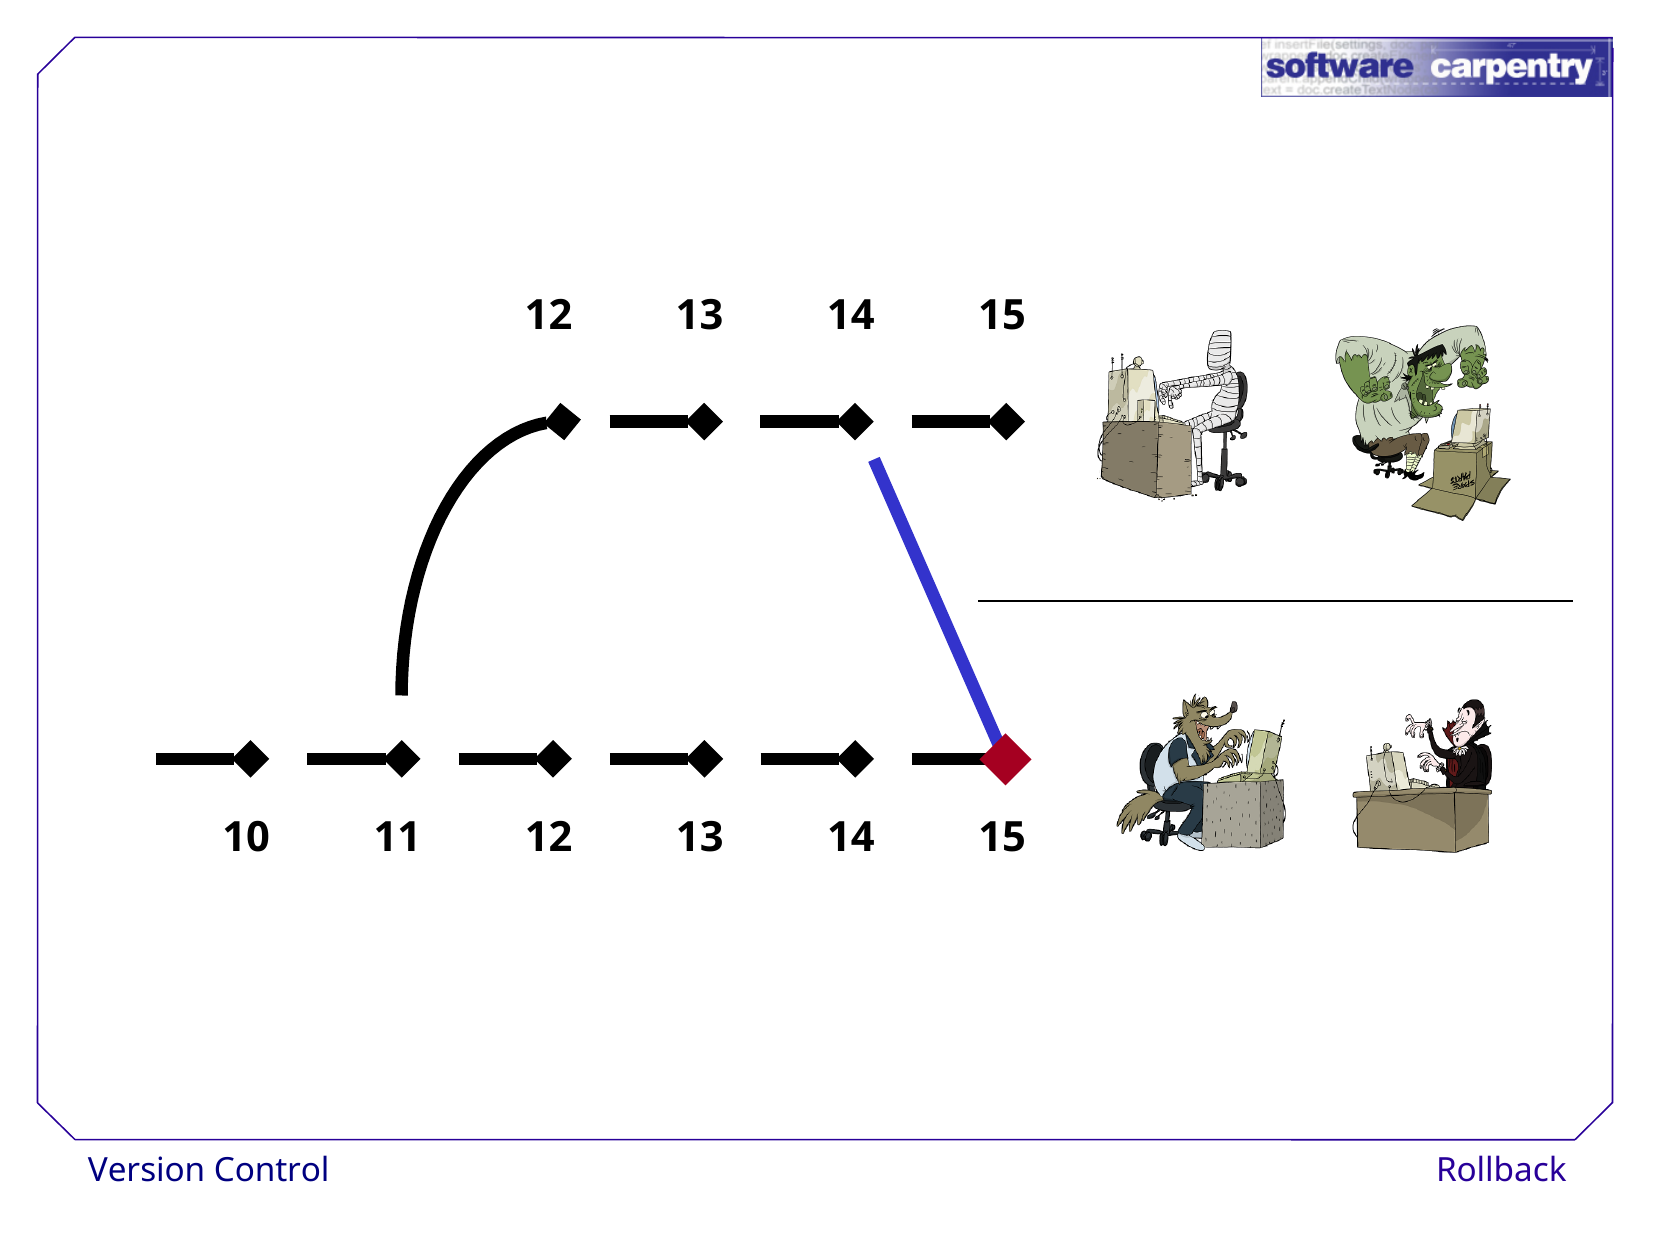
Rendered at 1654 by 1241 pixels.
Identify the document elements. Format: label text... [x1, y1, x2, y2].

text_box 12 [509, 284, 588, 347]
picture [1072, 312, 1281, 514]
text_box 13 [660, 284, 739, 347]
text_box [979, 733, 1032, 786]
picture [1346, 686, 1499, 860]
text_box 15 [963, 806, 1042, 869]
picture [1110, 683, 1300, 866]
text_box 13 [661, 806, 739, 869]
text_box 14 [812, 284, 890, 347]
text_box 12 [510, 806, 588, 869]
text_box 14 [812, 806, 891, 869]
picture [1327, 317, 1522, 527]
text_box 15 [963, 284, 1042, 347]
text_box 11 [358, 806, 437, 869]
text_box 10 [207, 806, 286, 869]
picture [1261, 39, 1613, 97]
